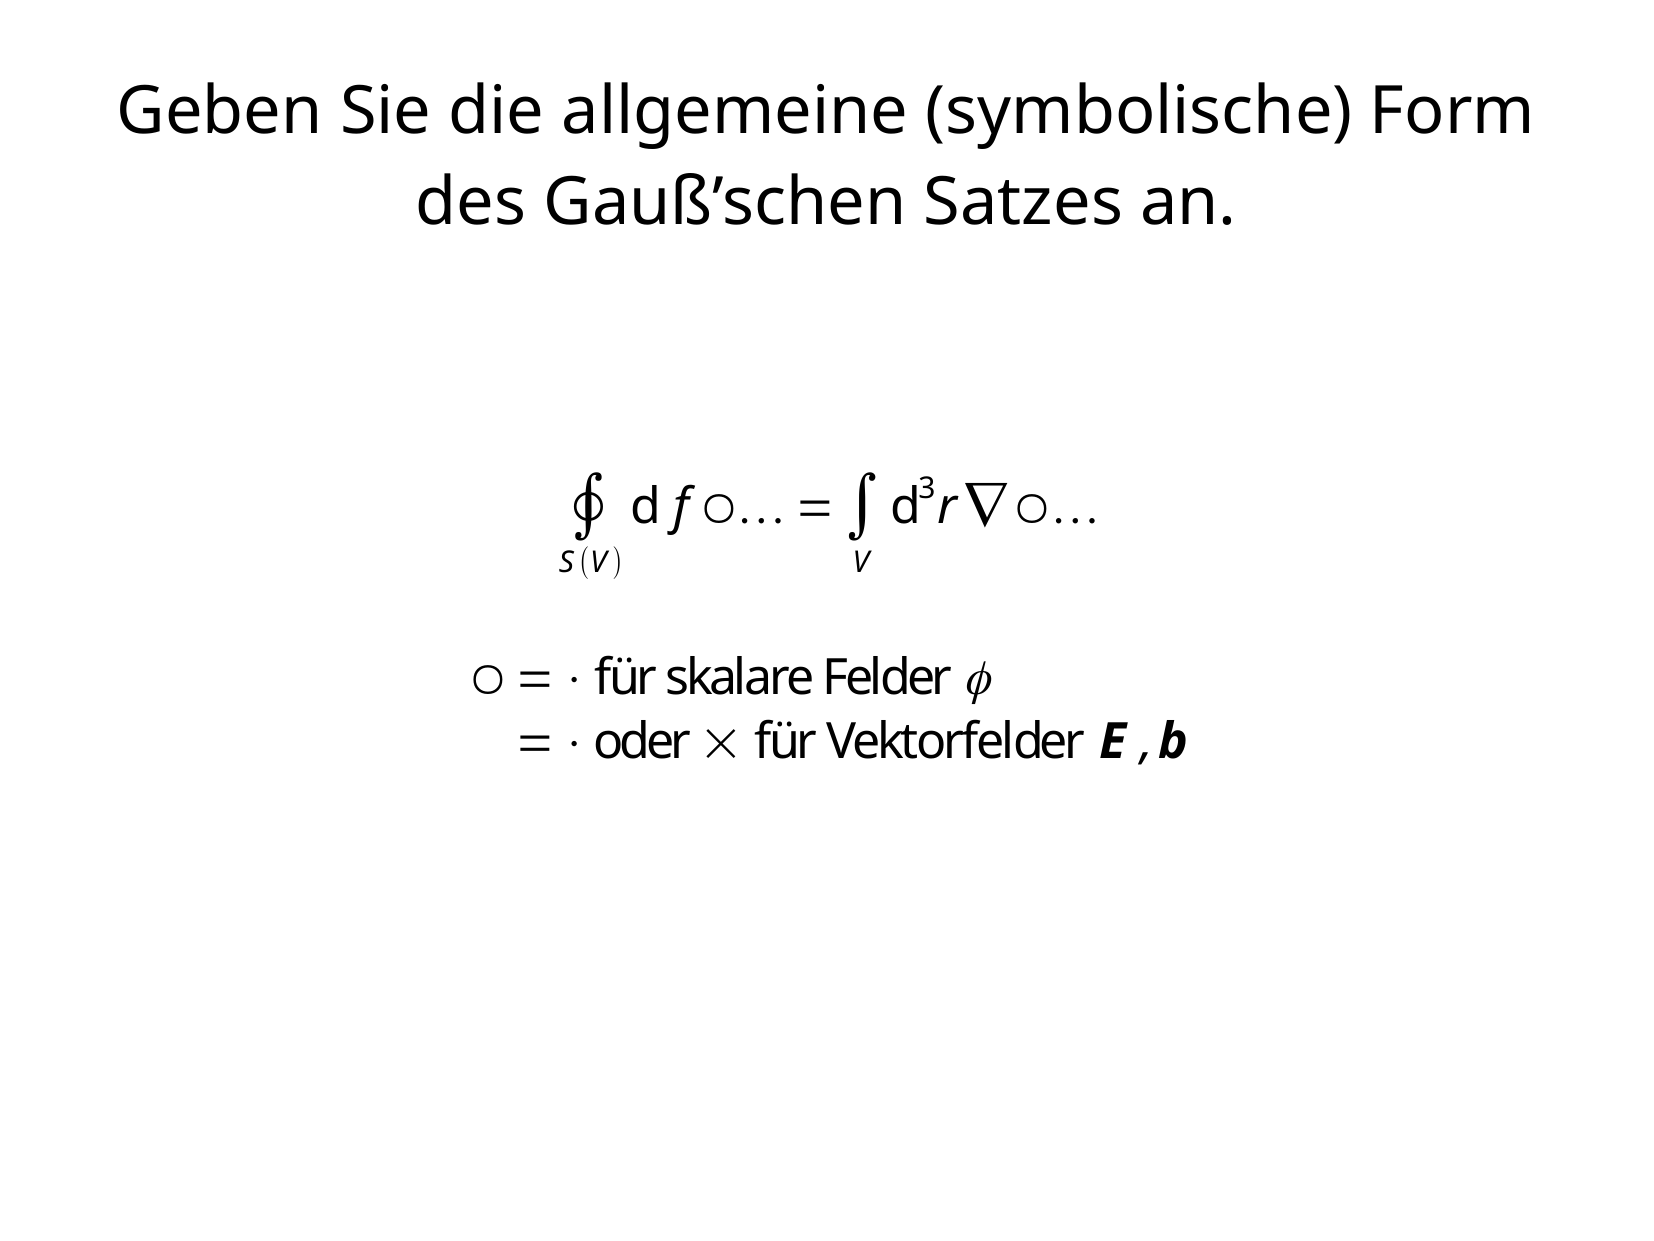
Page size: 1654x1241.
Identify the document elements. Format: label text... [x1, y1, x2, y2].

title Geben Sie die allgemeine (symbolische) Form des Gauß’schen Satzes an. [82, 49, 1571, 257]
chart [462, 469, 1192, 772]
